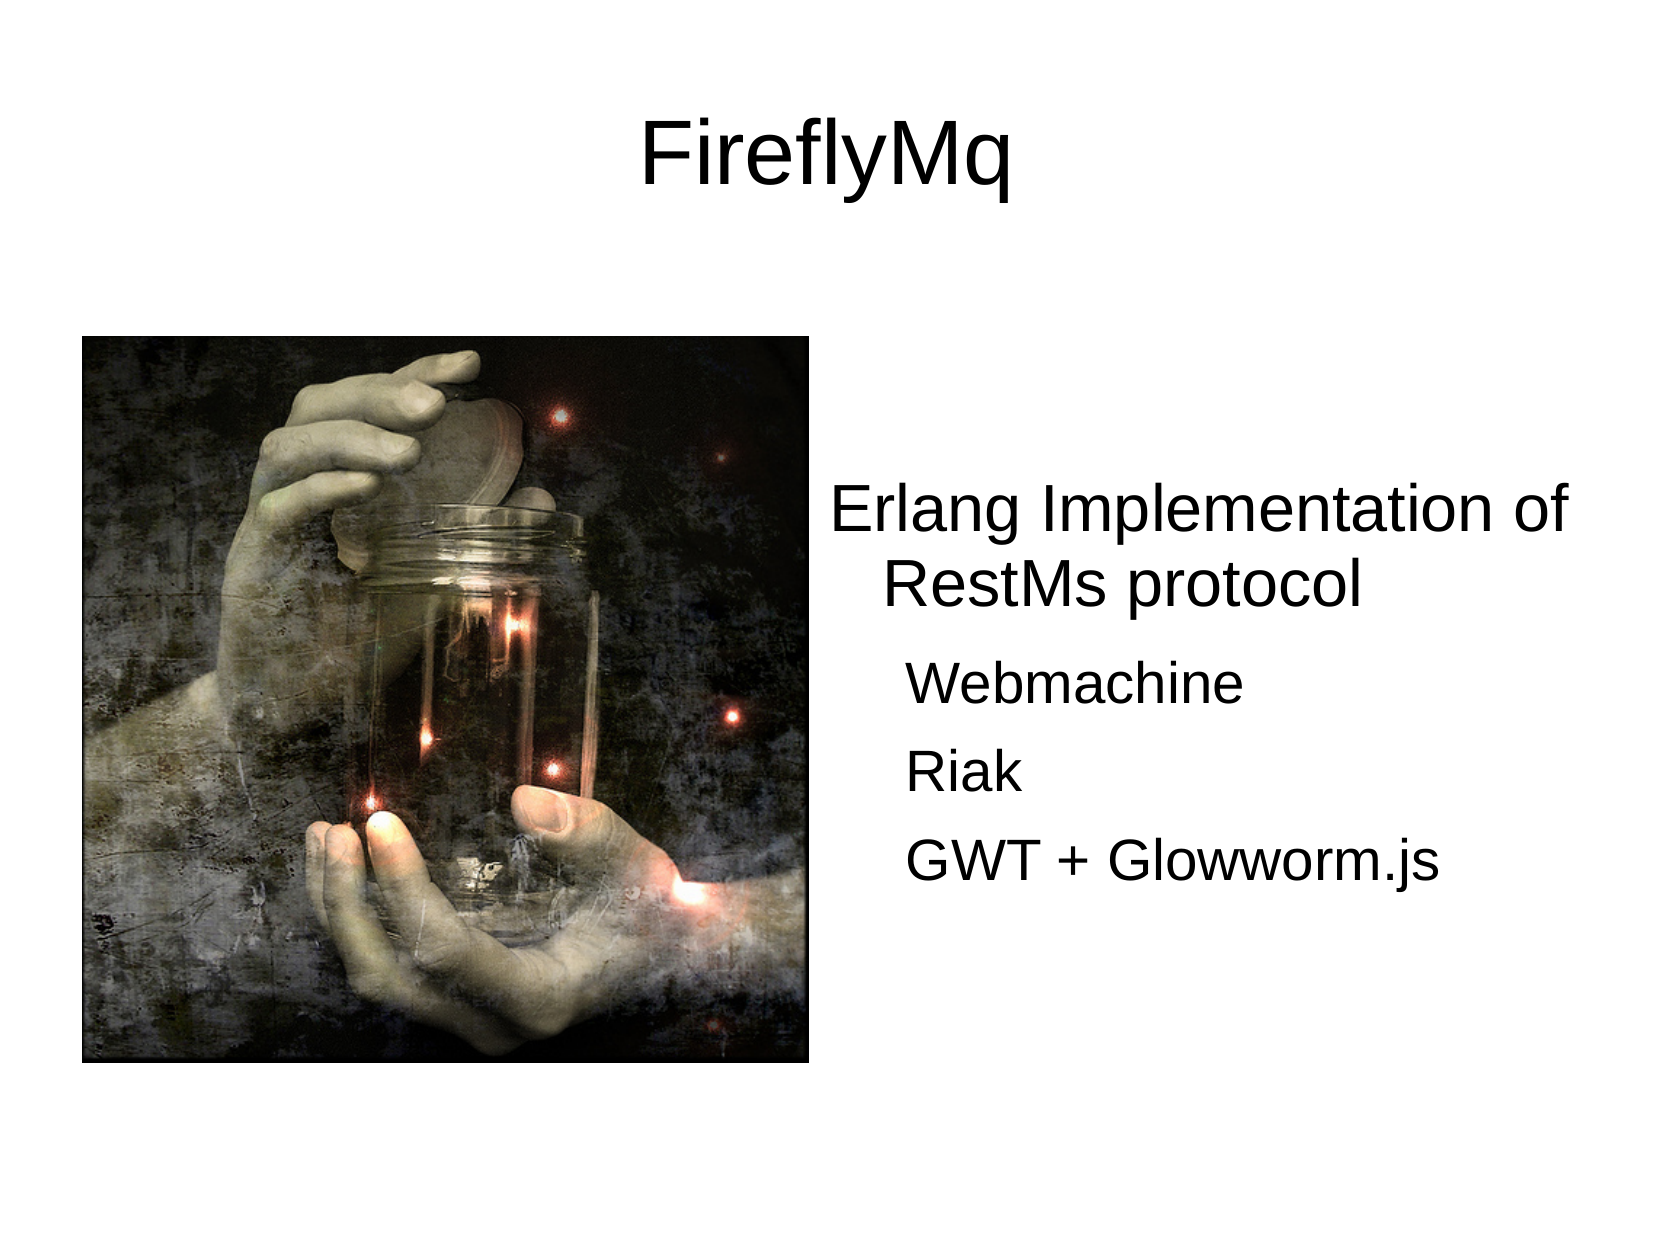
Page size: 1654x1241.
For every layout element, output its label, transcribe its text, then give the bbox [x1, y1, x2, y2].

list Erlang Implementation of RestMs protocol Webmachine Riak GWT + Glowworm.js [811, 471, 1654, 1241]
picture [82, 336, 809, 1063]
title FireflyMq [82, 56, 1571, 250]
